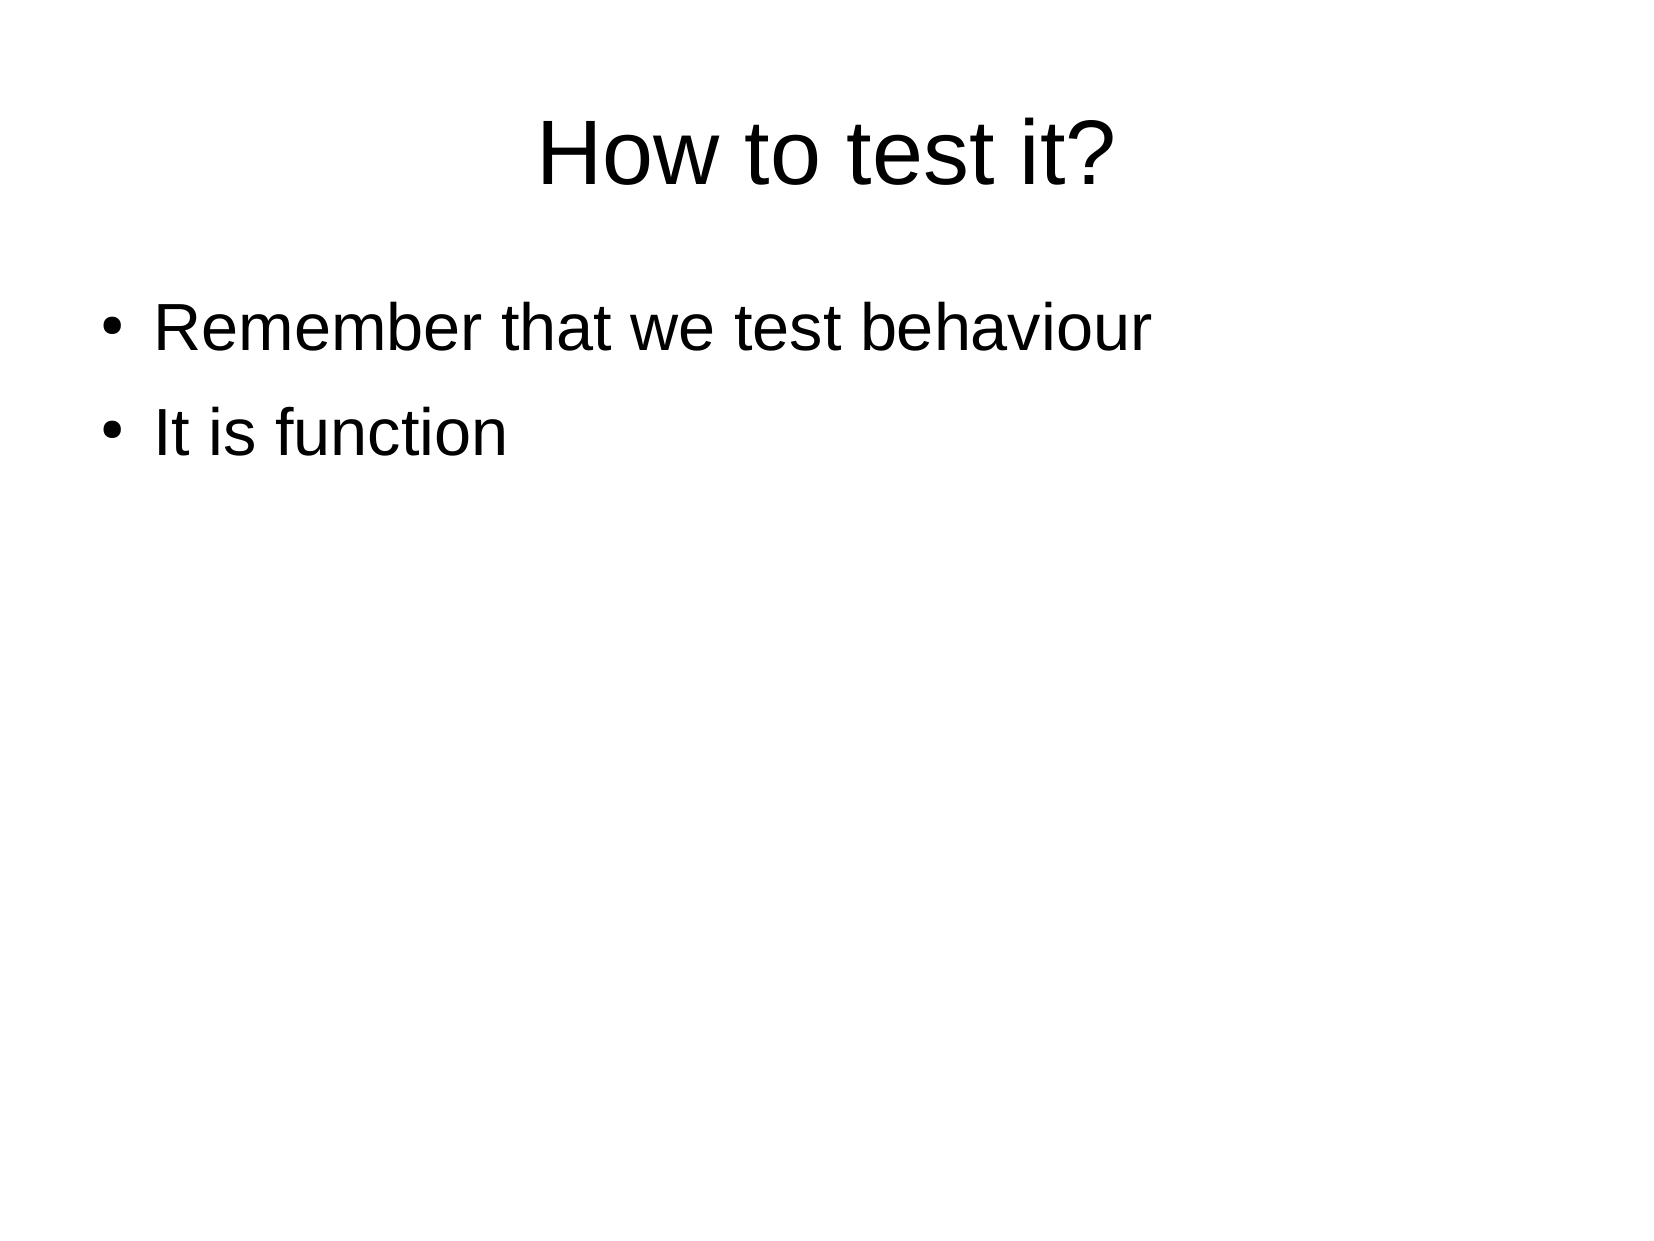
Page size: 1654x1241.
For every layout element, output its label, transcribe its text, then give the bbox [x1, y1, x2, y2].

title How to test it? [82, 49, 1571, 257]
list Remember that we test behaviour It is function [82, 290, 1538, 1010]
